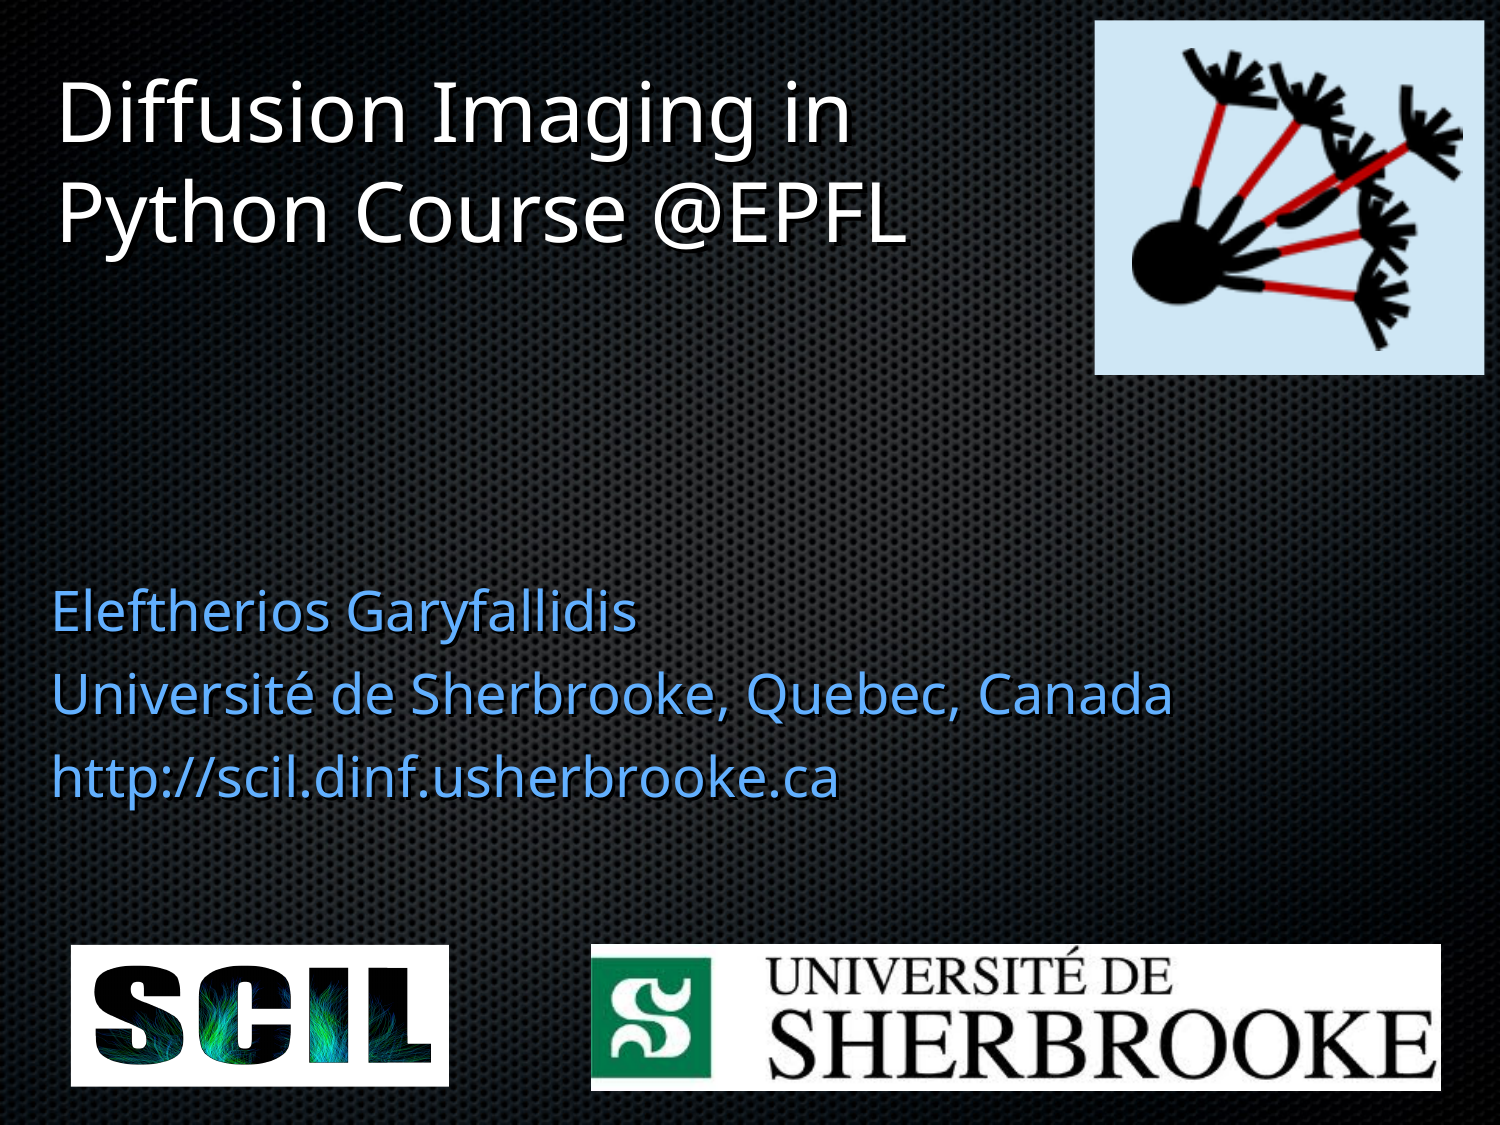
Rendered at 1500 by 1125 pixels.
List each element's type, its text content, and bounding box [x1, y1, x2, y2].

title Diffusion Imaging in Python Course @EPFL [47, 0, 1477, 268]
picture [0, 0, 1500, 1125]
list Eleftherios Garyfallidis Université de Sherbrooke, Quebec, Canada http://scil.dinf.usherbrooke.ca [42, 566, 1453, 818]
text_box [70, 1081, 449, 1087]
text_box [70, 944, 449, 950]
text_box [1094, 20, 1485, 375]
picture [1132, 48, 1463, 351]
